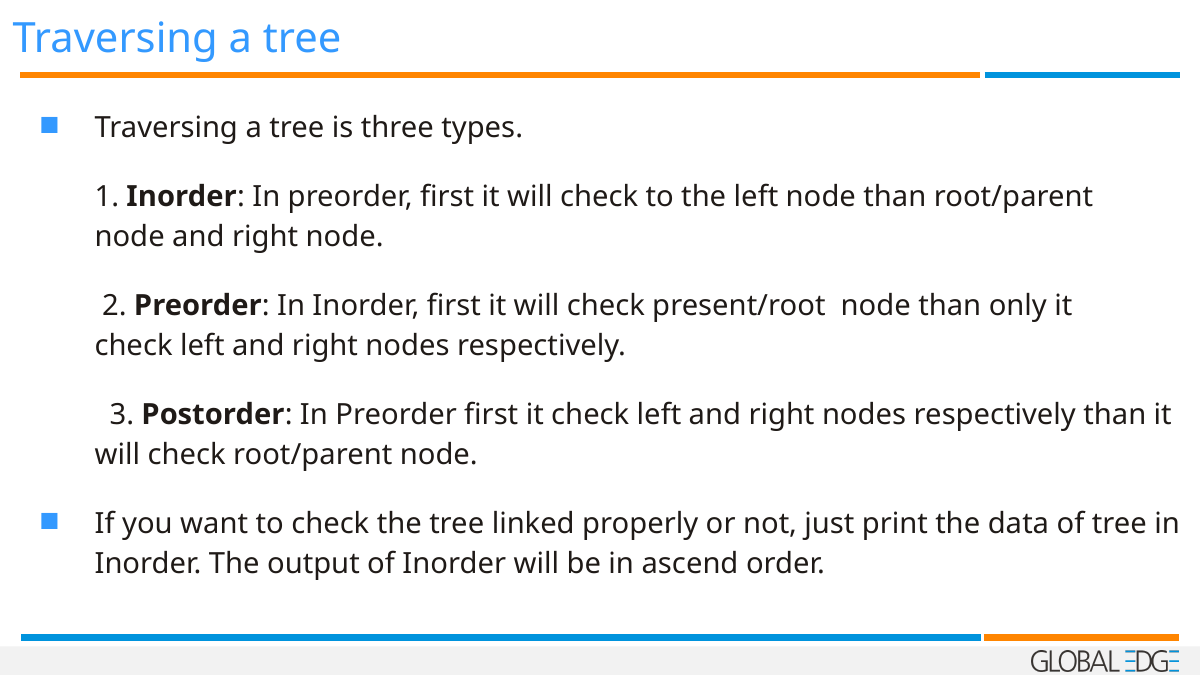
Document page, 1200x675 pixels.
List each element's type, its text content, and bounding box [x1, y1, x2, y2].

picture [1031, 650, 1179, 672]
text_box Traversing a tree is three types. 1. Inorder: In preorder, first it will check to the left node than root/parent node and right node. 2. Preorder: In Inorder, first it will check present/root node than only it check left and right nodes respectively. 3. Postorder: In Preorder first it check left and right nodes respectively than it will check root/parent node. If you want to check the tree linked properly or not, just print the data of tree in Inorder. The output of Inorder will be in ascend order. [23, 106, 1182, 626]
title Traversing a tree [12, 9, 1088, 63]
